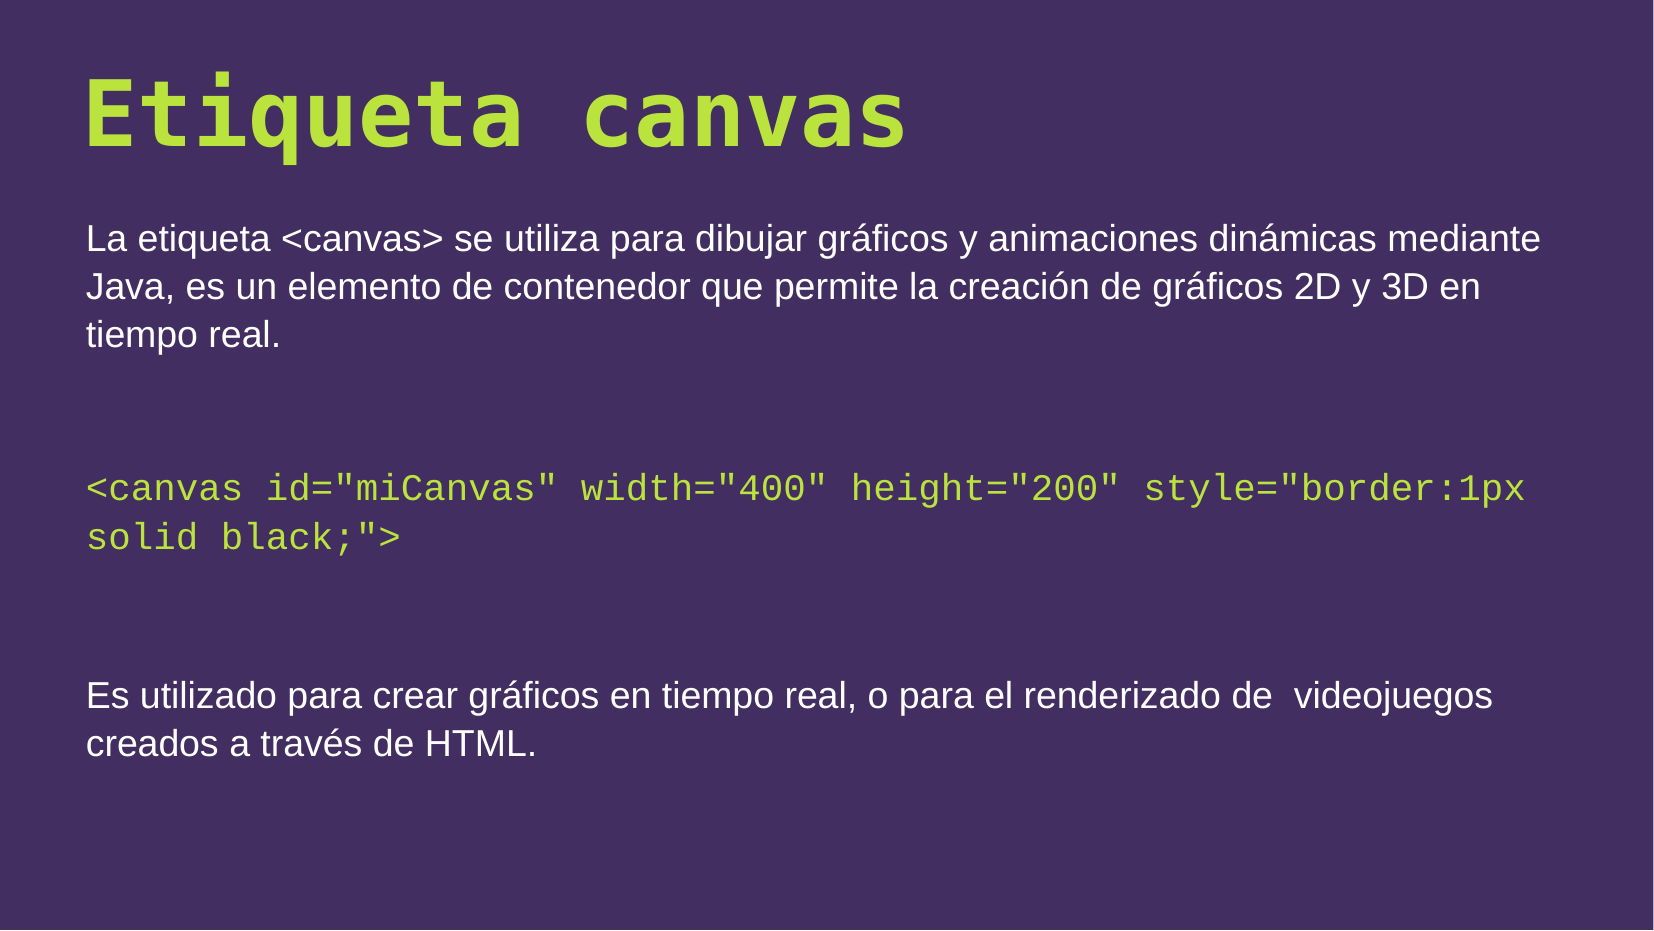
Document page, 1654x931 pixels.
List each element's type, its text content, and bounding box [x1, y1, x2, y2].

list La etiqueta <canvas> se utiliza para dibujar gráficos y animaciones dinámicas mediante Java, es un elemento de contenedor que permite la creación de gráficos 2D y 3D en tiempo real. <canvas id="miCanvas" width="400" height="200" style="border:1px solid black;"> Es utilizado para crear gráficos en tiempo real, o para el renderizado de videojuegos creados a través de HTML. [85, 210, 1571, 858]
title Etiqueta canvas [82, 37, 1571, 193]
